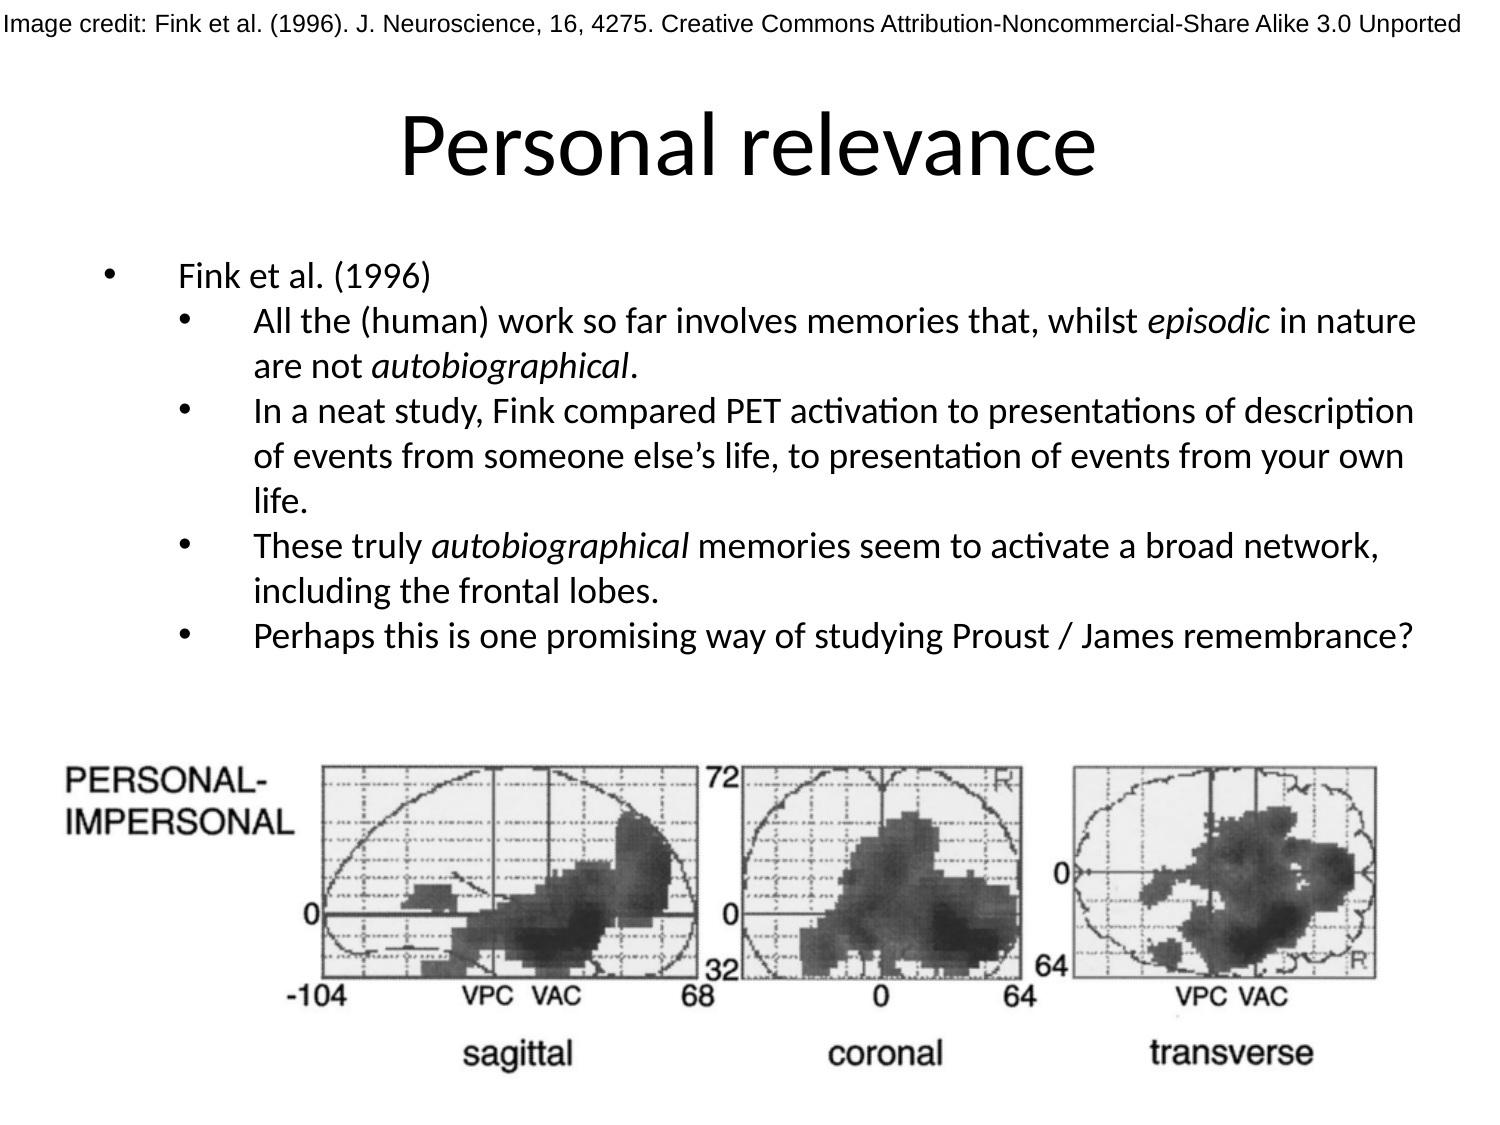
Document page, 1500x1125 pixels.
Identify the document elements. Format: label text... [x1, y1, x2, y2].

picture [53, 716, 1404, 1112]
text_box Image credit: Fink et al. (1996). J. Neuroscience, 16, 4275. Creative Commons Attribution-Noncommercial-Share Alike 3.0 Unported [0, 2, 1489, 71]
text_box Fink et al. (1996) All the (human) work so far involves memories that, whilst episodic in nature are not autobiographical. In a neat study, Fink compared PET activation to presentations of description of events from someone else’s life, to presentation of events from your own life. These truly autobiographical memories seem to activate a broad network, including the frontal lobes. Perhaps this is one promising way of studying Proust / James remembrance? [88, 243, 1436, 664]
title Personal relevance [75, 71, 1425, 233]
